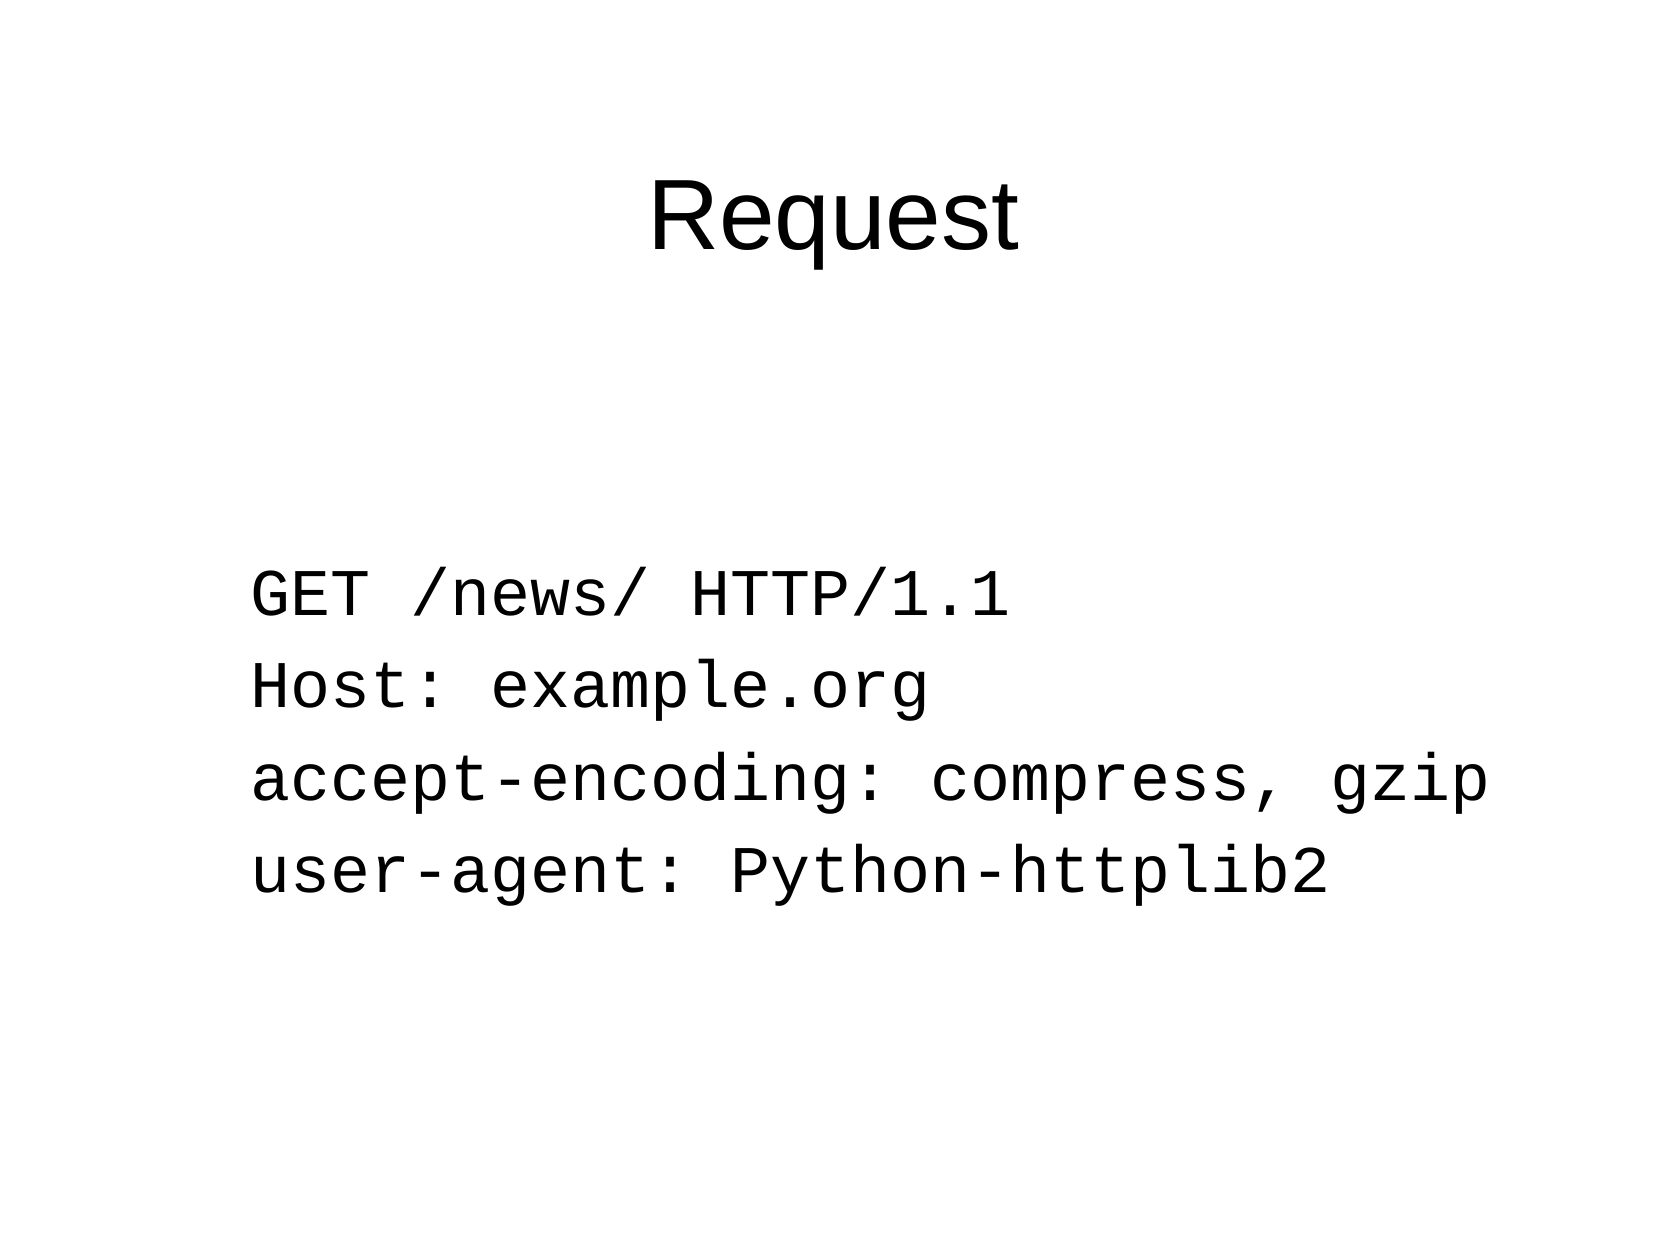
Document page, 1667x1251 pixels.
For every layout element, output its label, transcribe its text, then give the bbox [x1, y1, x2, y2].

title Request [124, 118, 1542, 313]
subtitle GET /news/ HTTP/1.1 Host: example.org accept-encoding: compress, gzip user-agent: Python-httplib2 [124, 368, 1542, 1104]
